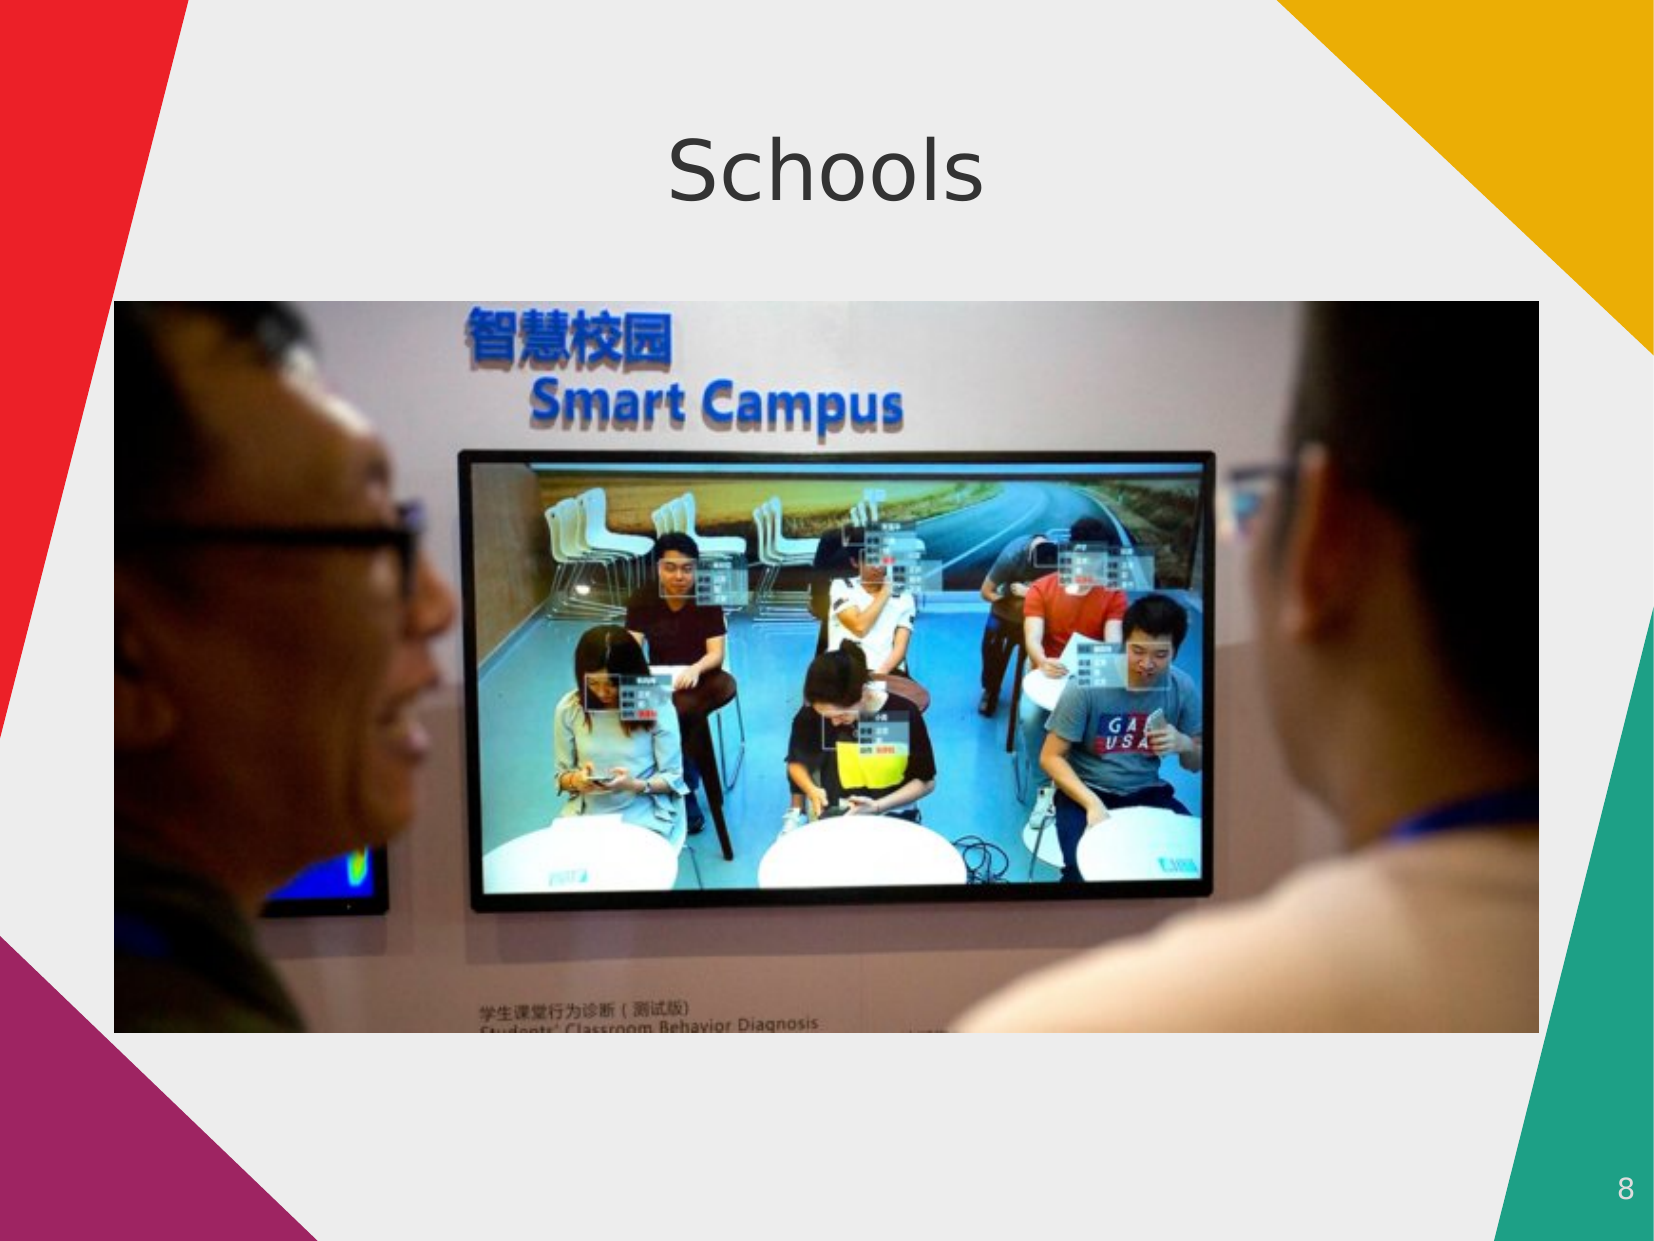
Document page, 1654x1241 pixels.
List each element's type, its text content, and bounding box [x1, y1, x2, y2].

picture [114, 301, 1539, 1033]
title Schools [114, 73, 1539, 270]
